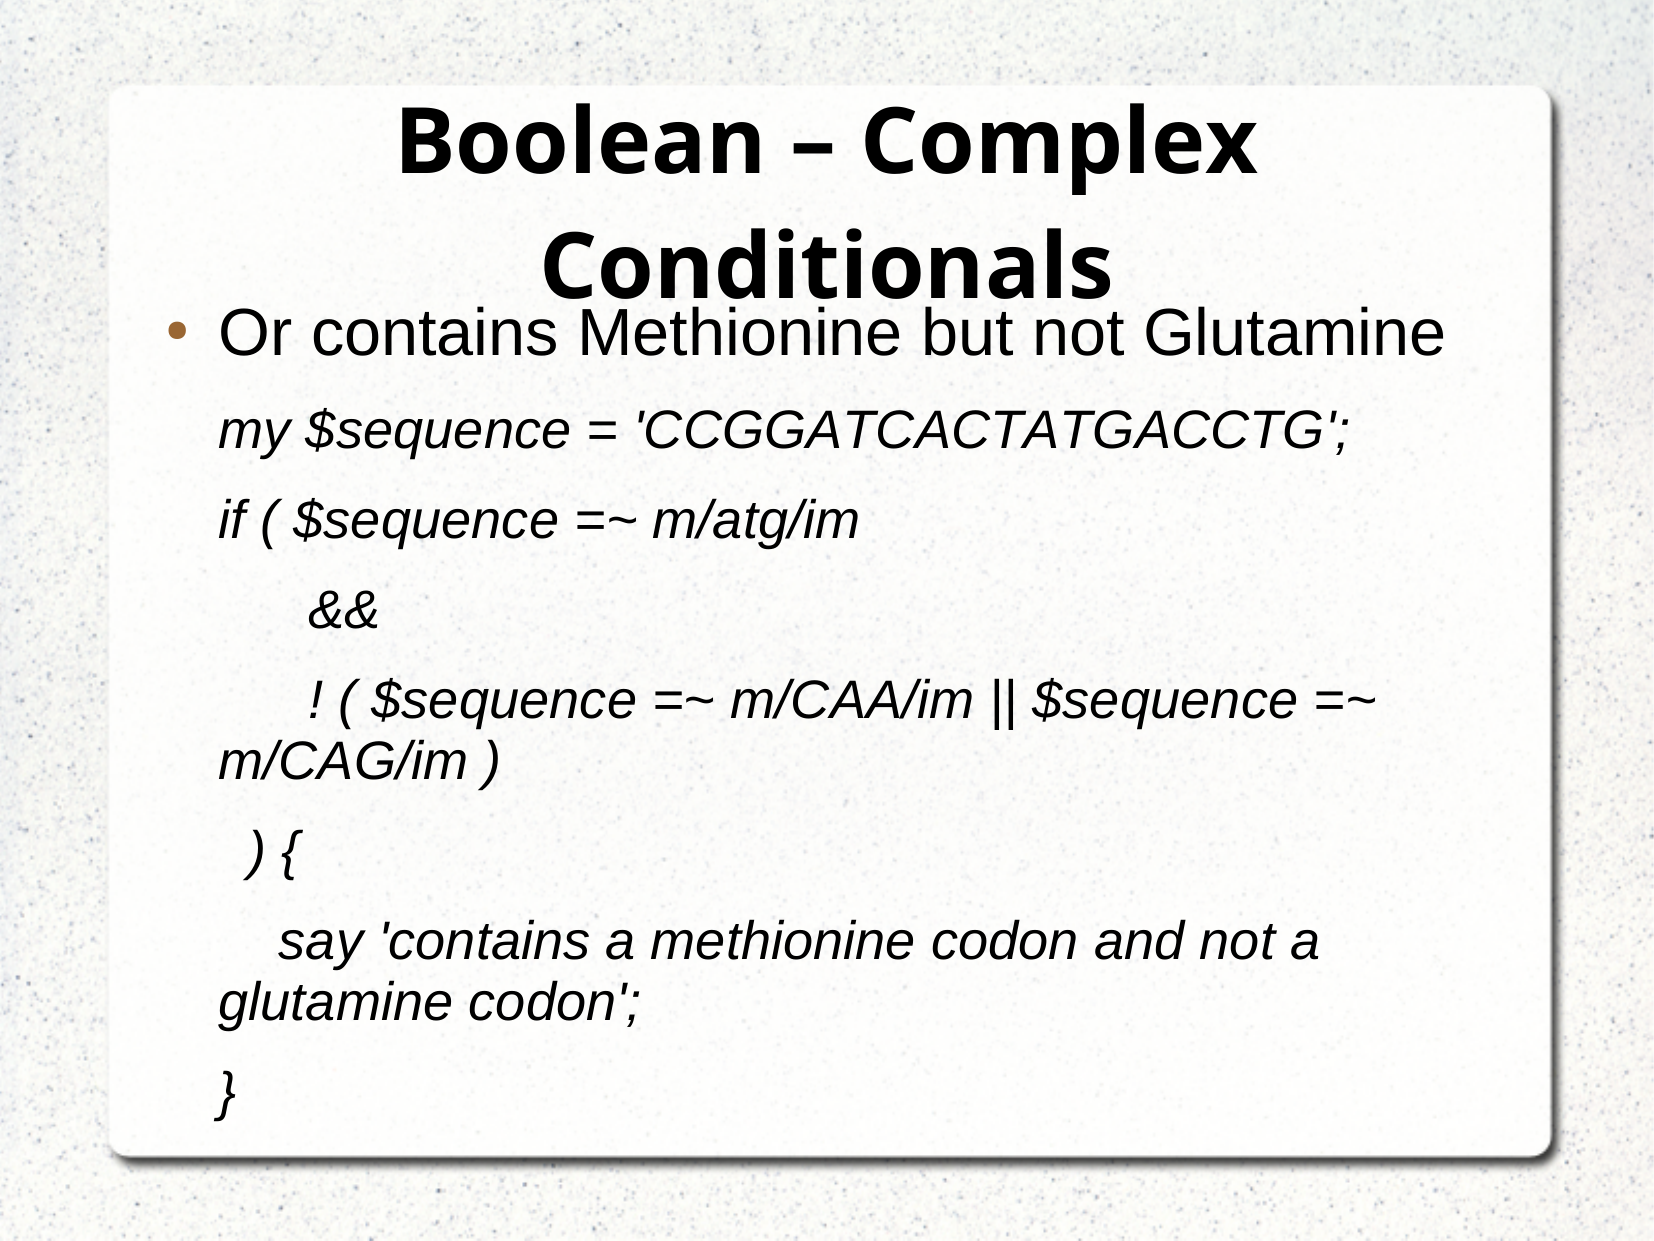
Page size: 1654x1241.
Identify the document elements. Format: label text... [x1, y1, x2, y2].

title Boolean – Complex Conditionals [118, 96, 1536, 304]
picture [0, 0, 1654, 1241]
list Or contains Methionine but not Glutamine my $sequence = 'CCGGATCACTATGACCTG'; if ( $sequence =~ m/atg/im && ! ( $sequence =~ m/CAA/im || $sequence =~ m/CAG/im ) ) { say 'contains a methionine codon and not a glutamine codon'; } [147, 295, 1506, 1122]
